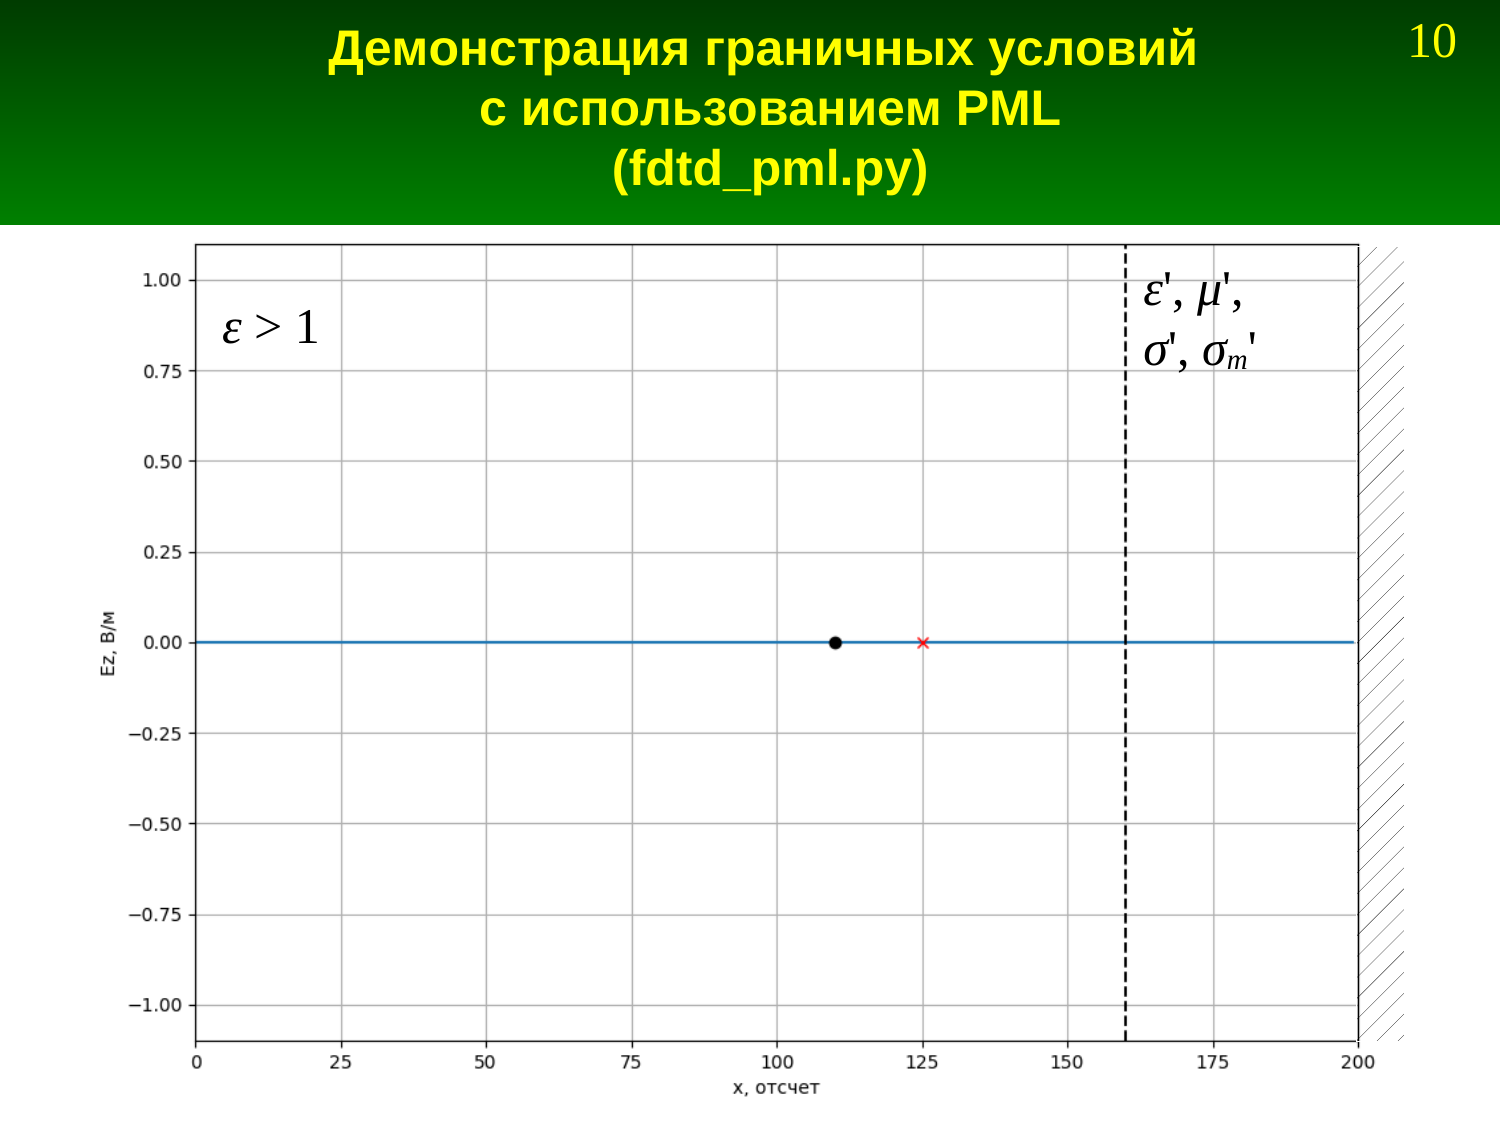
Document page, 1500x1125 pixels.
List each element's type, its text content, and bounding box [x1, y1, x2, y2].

title Демонстрация граничных условий с использованием PML (fdtd_pml.py) [100, 7, 1441, 204]
text_box [1356, 246, 1405, 1042]
text_box ε > 1 [207, 286, 337, 362]
text_box ε', μ', σ', σm' [1128, 248, 1305, 384]
picture [96, 237, 1385, 1101]
